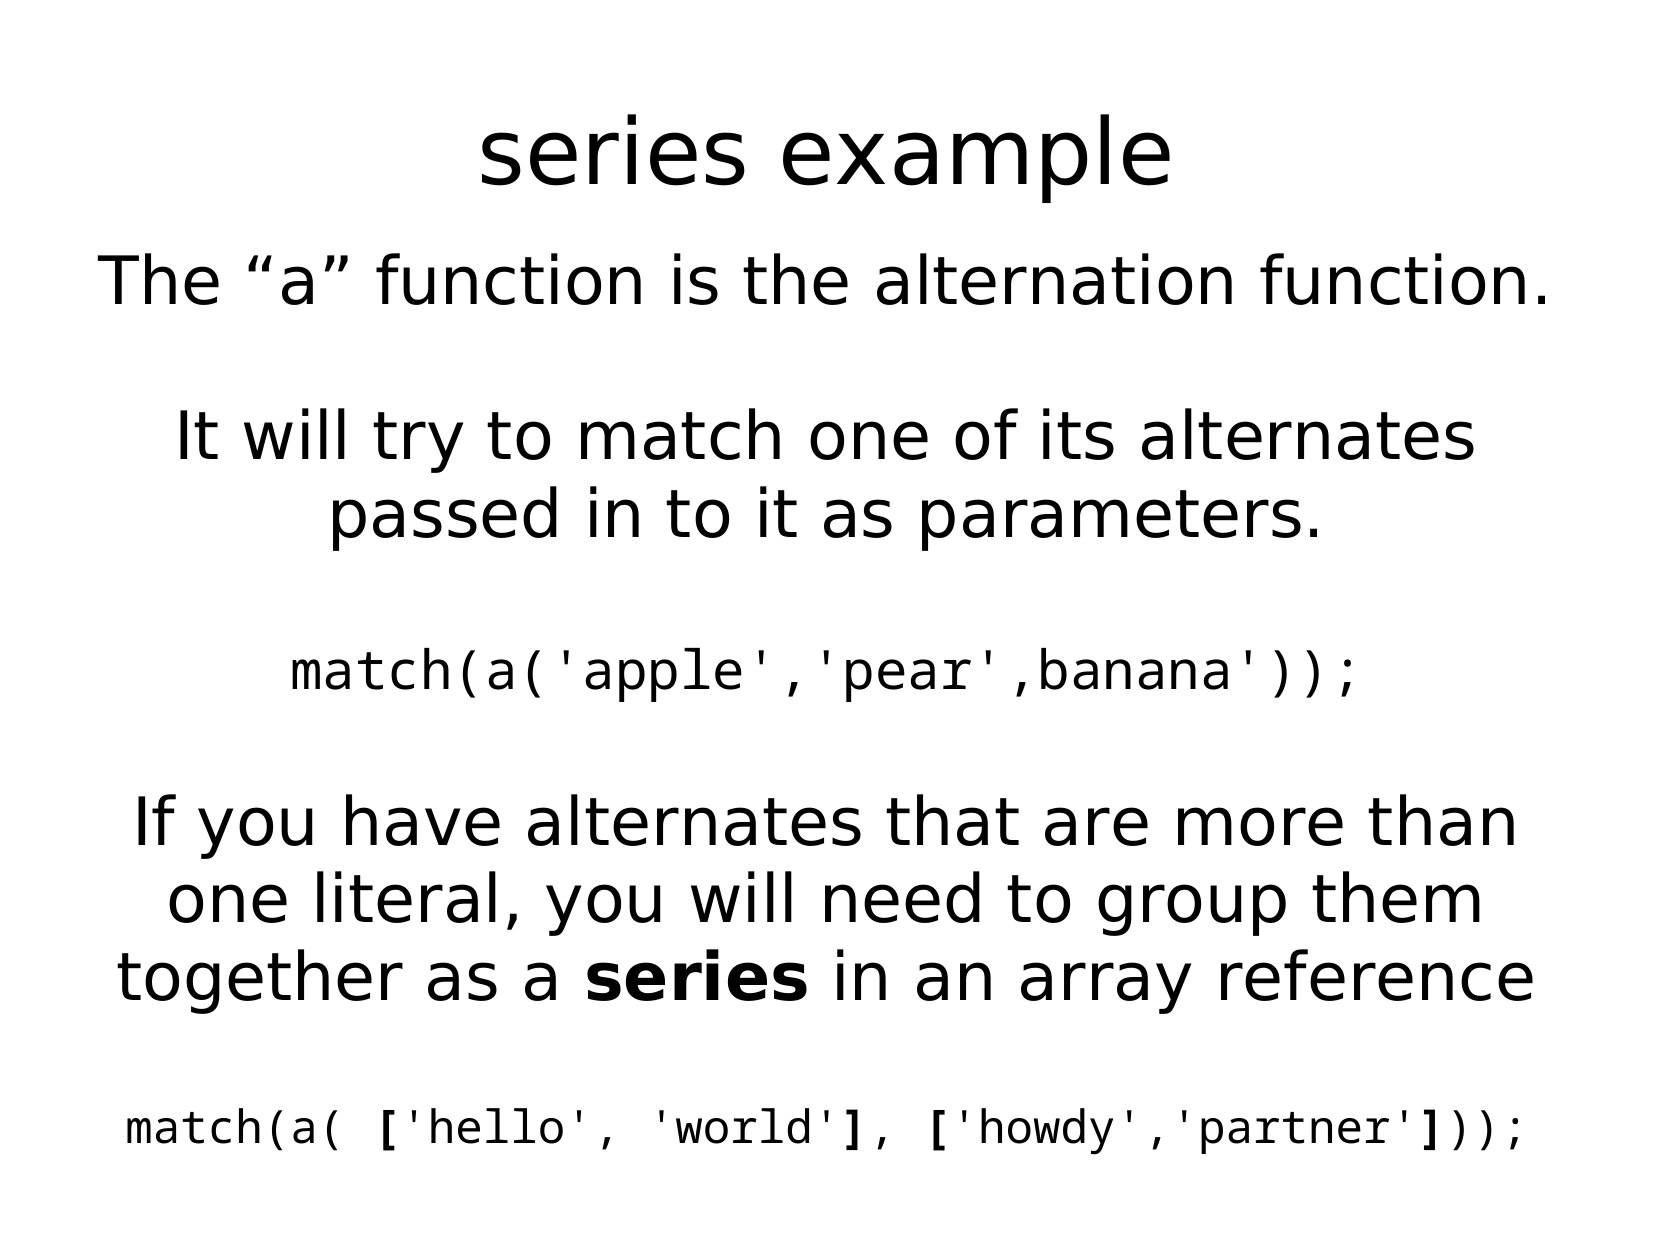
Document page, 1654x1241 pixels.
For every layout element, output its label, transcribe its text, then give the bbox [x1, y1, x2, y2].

subtitle The “a” function is the alternation function. It will try to match one of its alternates passed in to it as parameters. match(a('apple','pear',banana')); If you have alternates that are more than one literal, you will need to group them together as a series in an array reference match(a( ['hello', 'world'], ['howdy','partner'])); [82, 251, 1571, 1148]
title series example [82, 49, 1571, 251]
